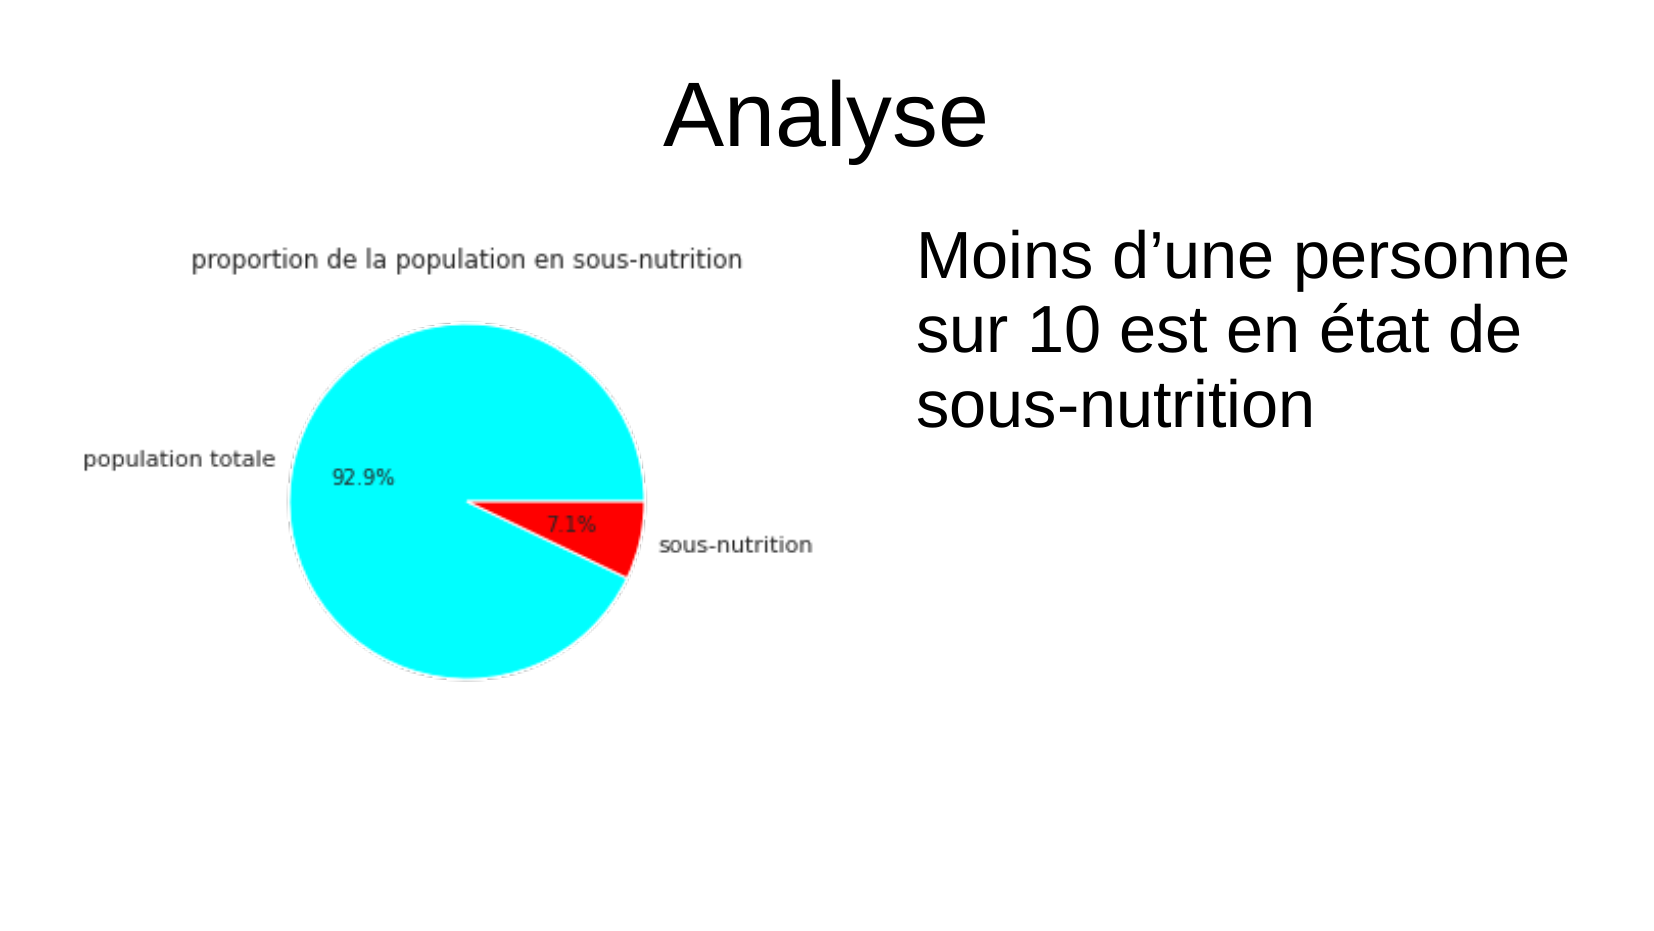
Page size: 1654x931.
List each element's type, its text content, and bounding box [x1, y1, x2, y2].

list Moins d’une personne sur 10 est en état de sous-nutrition [845, 217, 1572, 758]
picture [69, 234, 827, 739]
title Analyse [82, 37, 1571, 193]
